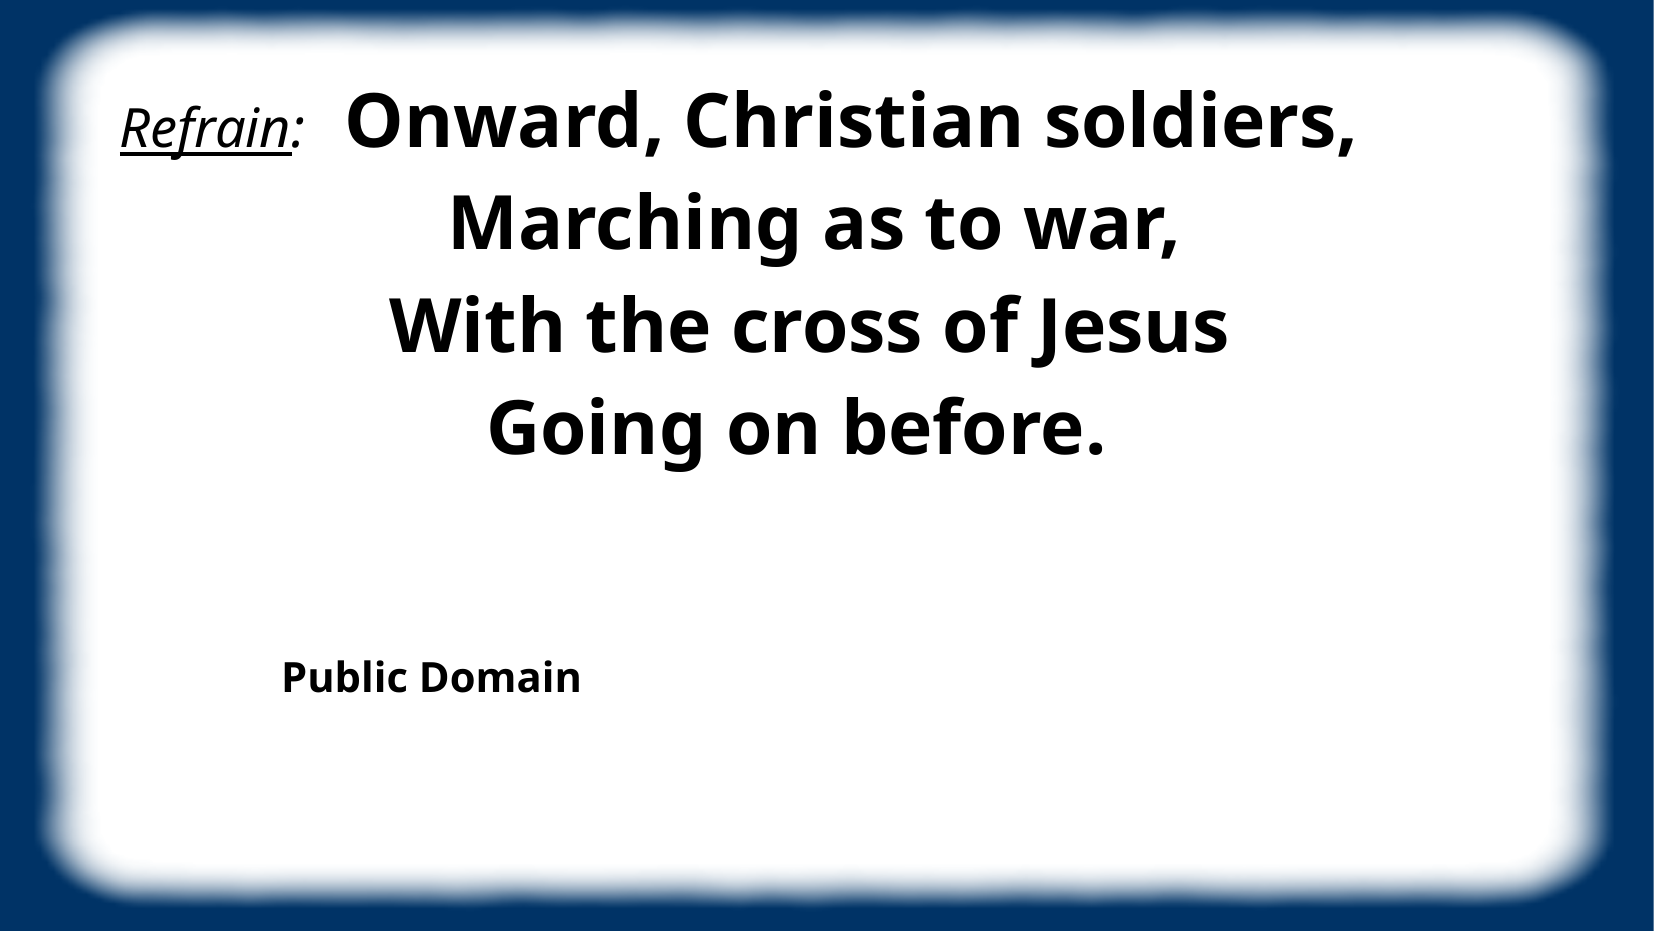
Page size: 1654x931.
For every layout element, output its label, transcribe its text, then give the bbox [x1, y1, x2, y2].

text_box Refrain: Onward, Christian soldiers, Marching as to war, With the cross of Jesus Going on before. Public Domain [105, 60, 1546, 694]
picture [0, 0, 1654, 931]
